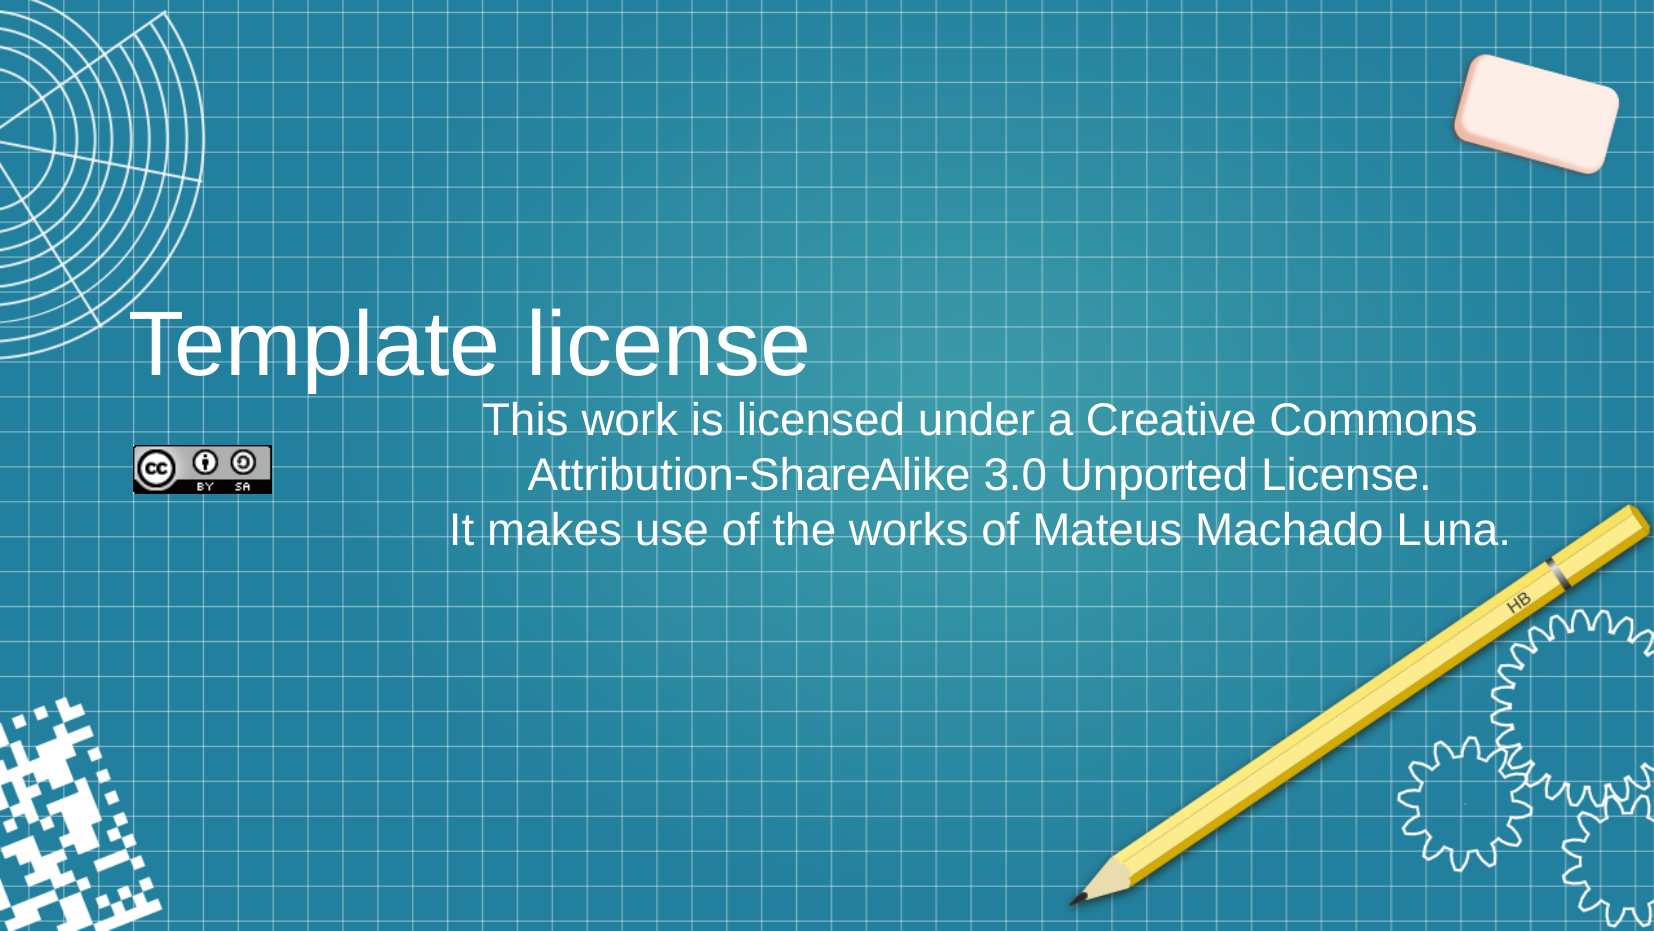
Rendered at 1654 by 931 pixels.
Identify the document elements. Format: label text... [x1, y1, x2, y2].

title This work is licensed under a Creative Commons Attribution-ShareAlike 3.0 Unported License. It makes use of the works of Mateus Machado Luna. [389, 389, 1571, 546]
picture [133, 445, 272, 494]
title Template license [116, 287, 826, 390]
